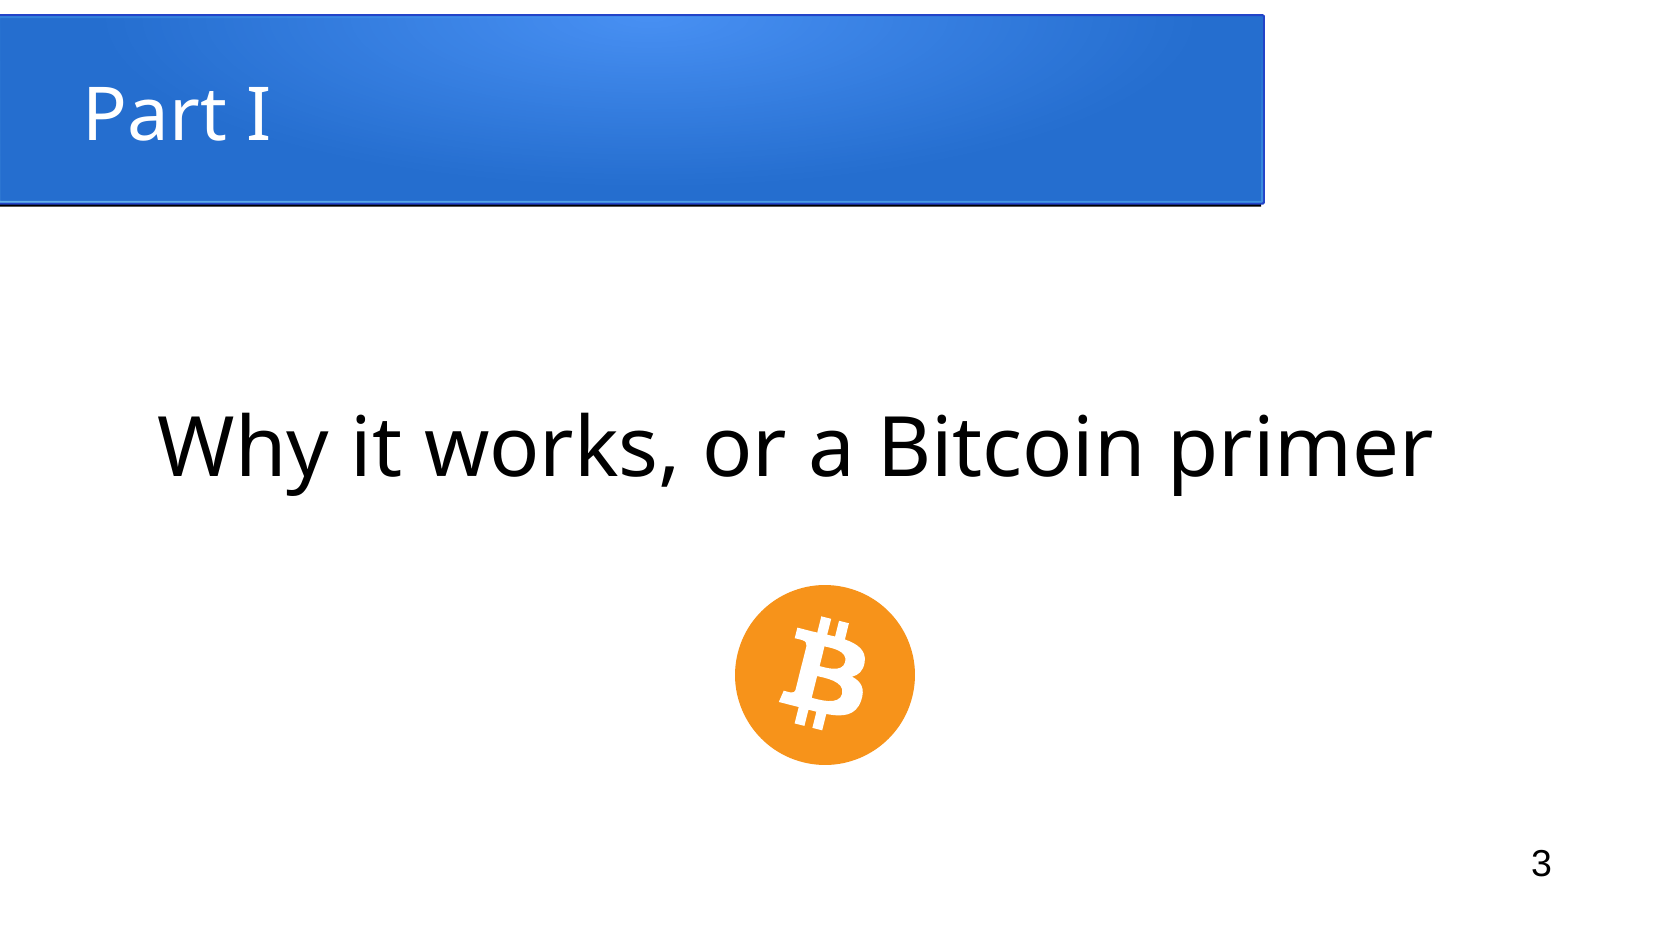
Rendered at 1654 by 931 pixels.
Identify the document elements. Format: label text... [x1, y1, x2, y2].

title Part I [82, 35, 1235, 189]
list Why it works, or a Bitcoin primer [86, 387, 1576, 524]
picture [735, 585, 916, 766]
